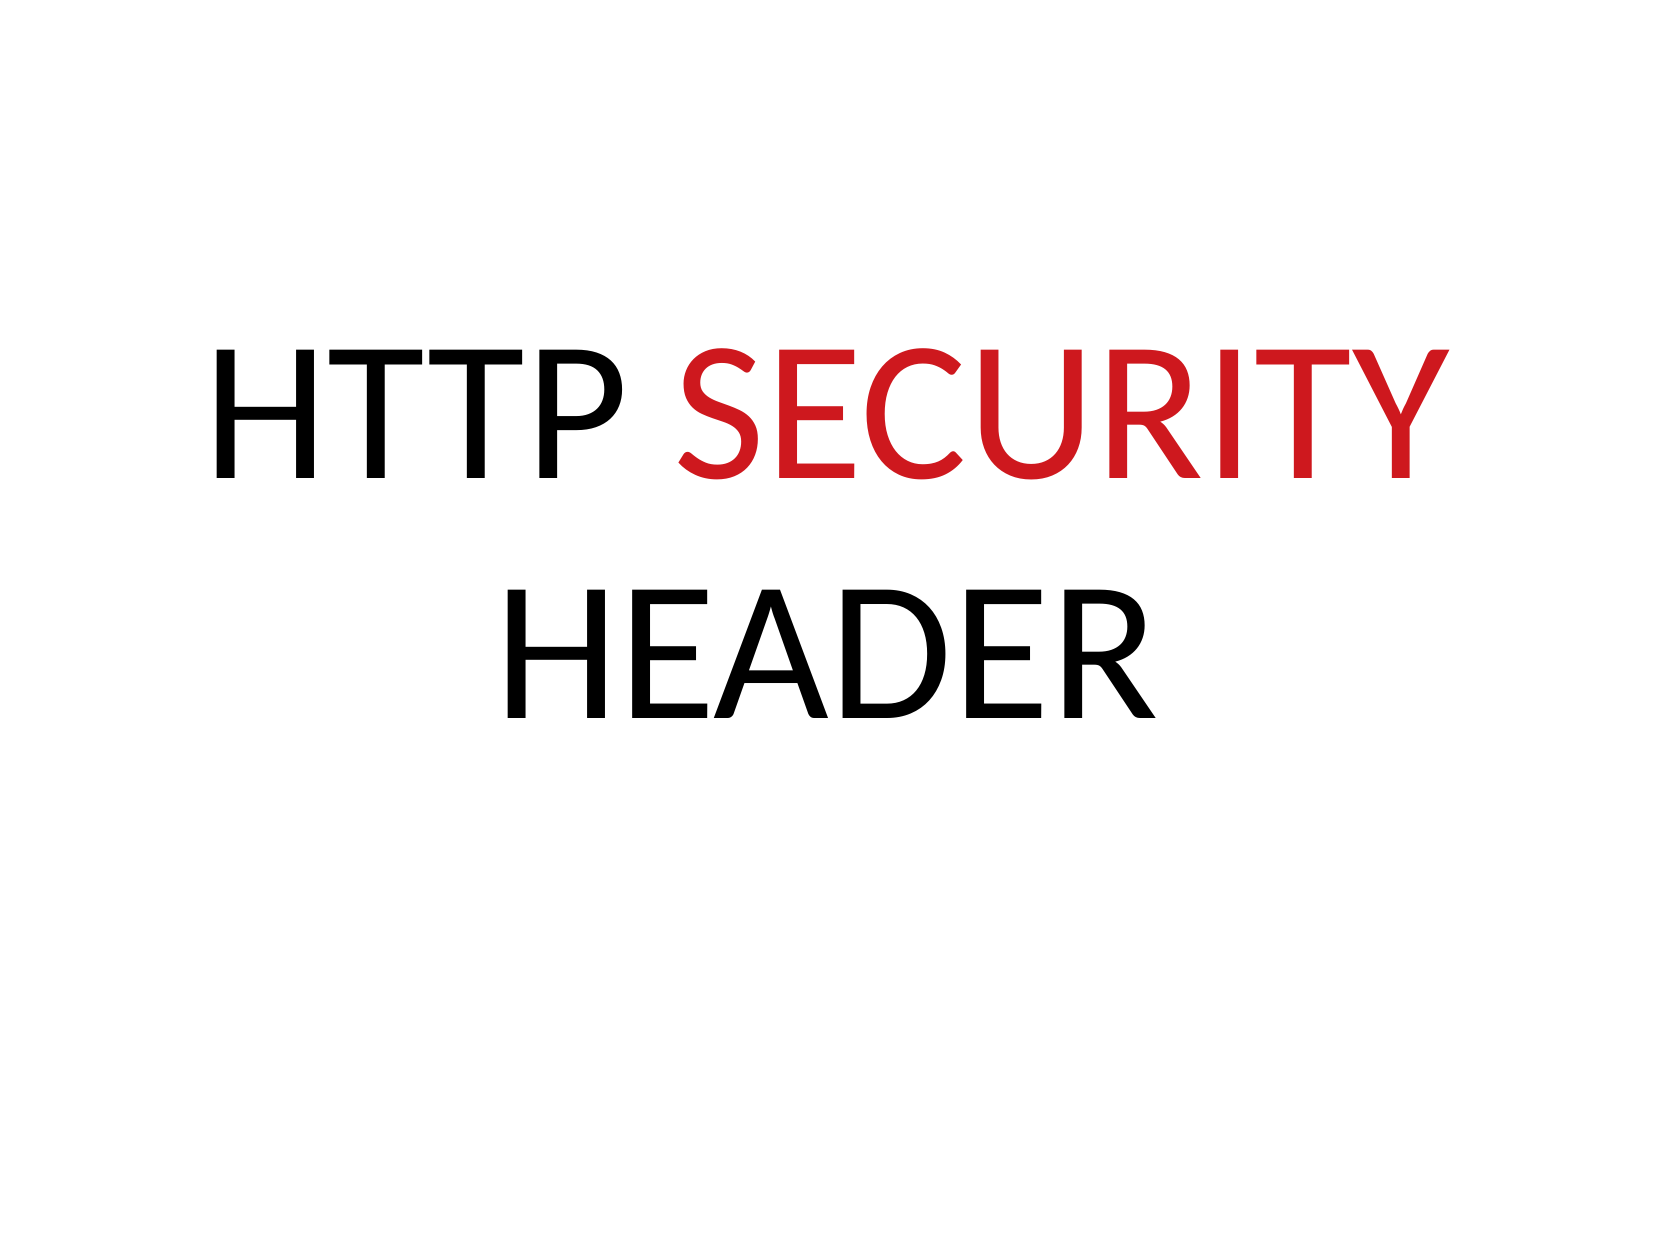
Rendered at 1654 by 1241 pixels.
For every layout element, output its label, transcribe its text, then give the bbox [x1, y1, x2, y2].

title HTTP SECURITY HEADER [124, 385, 1530, 651]
